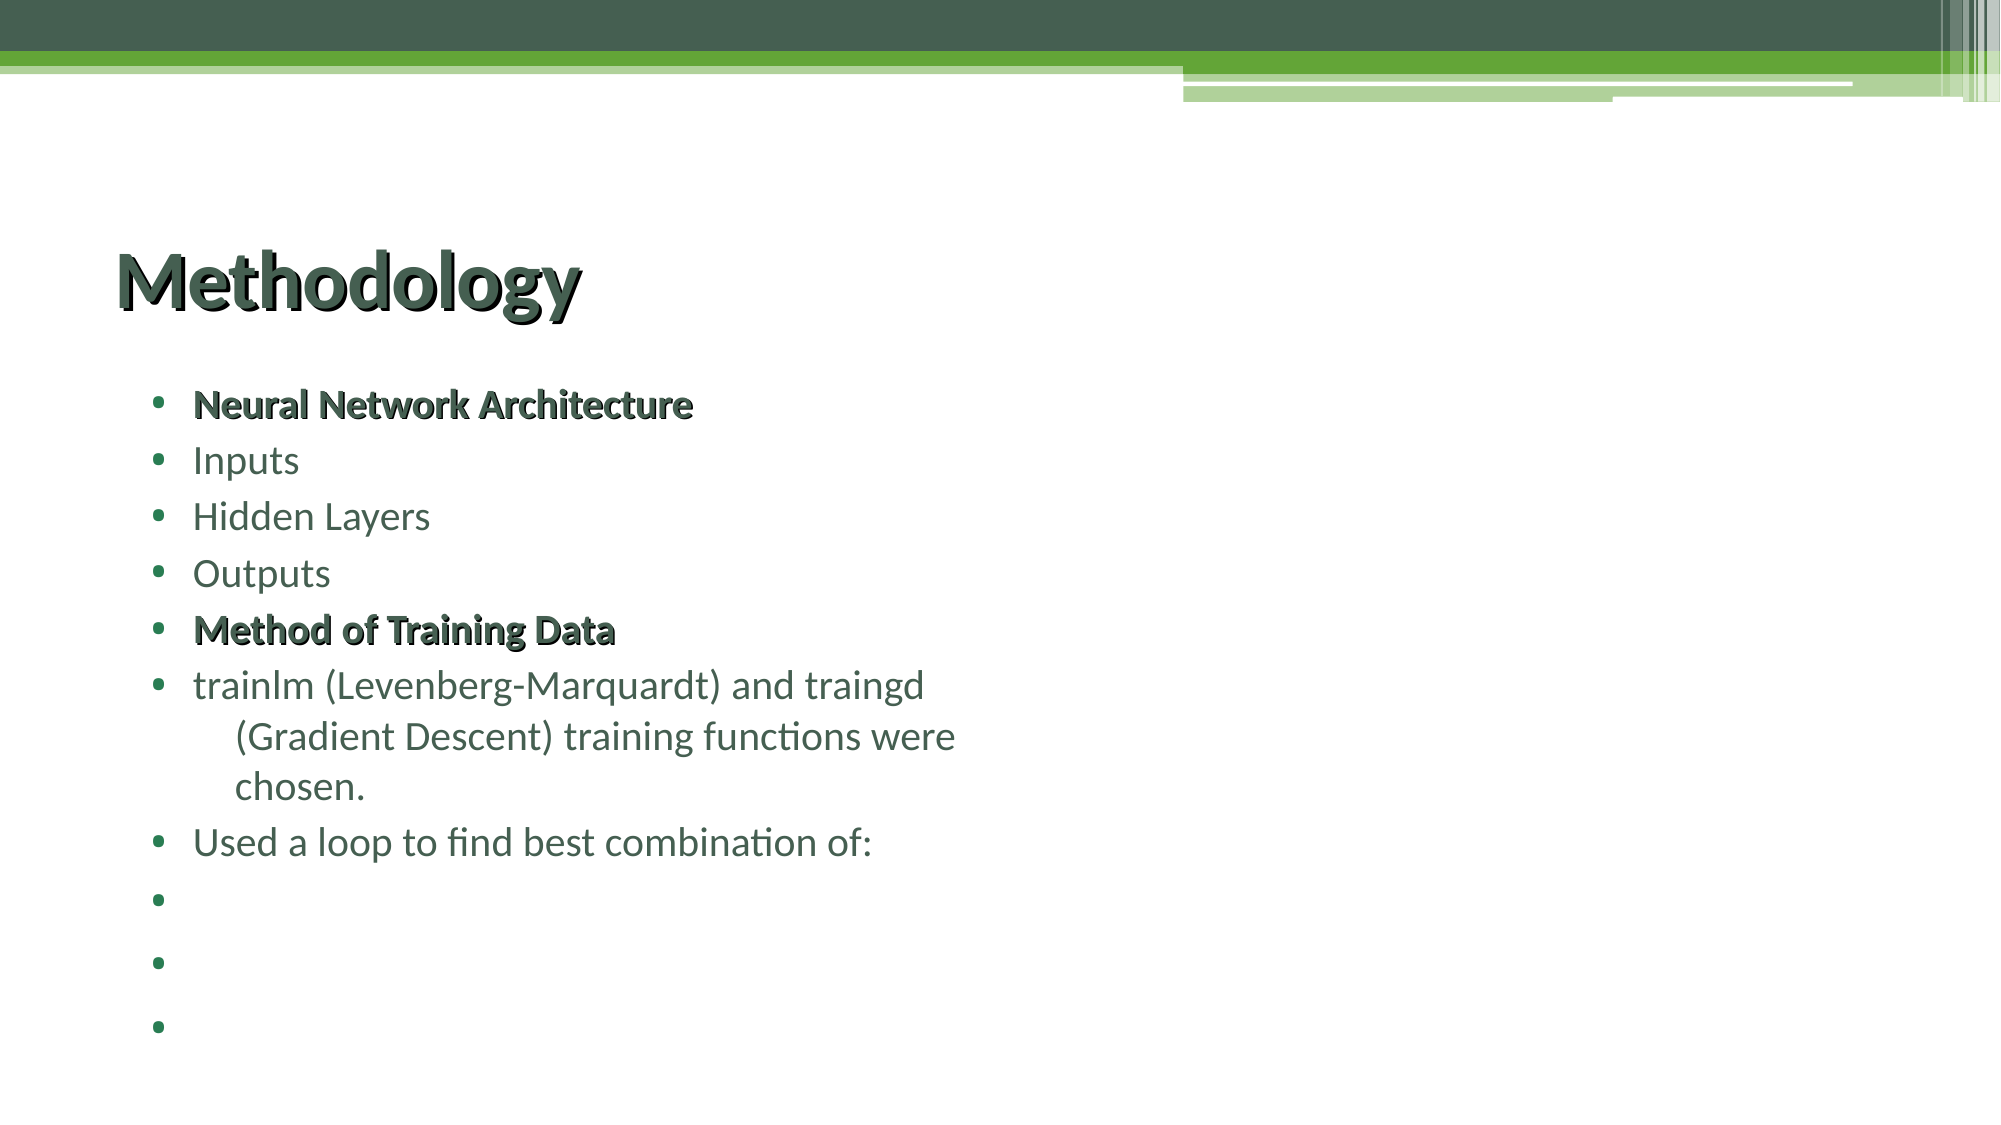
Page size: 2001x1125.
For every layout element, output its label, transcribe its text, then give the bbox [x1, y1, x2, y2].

list Neural Network Architecture Inputs Hidden Layers Outputs Method of Training Data trainlm (Levenberg-Marquardt) and traingd (Gradient Descent) training functions were chosen. Used a loop to find best combination of: [99, 368, 984, 1082]
title Methodology [99, 187, 1900, 363]
